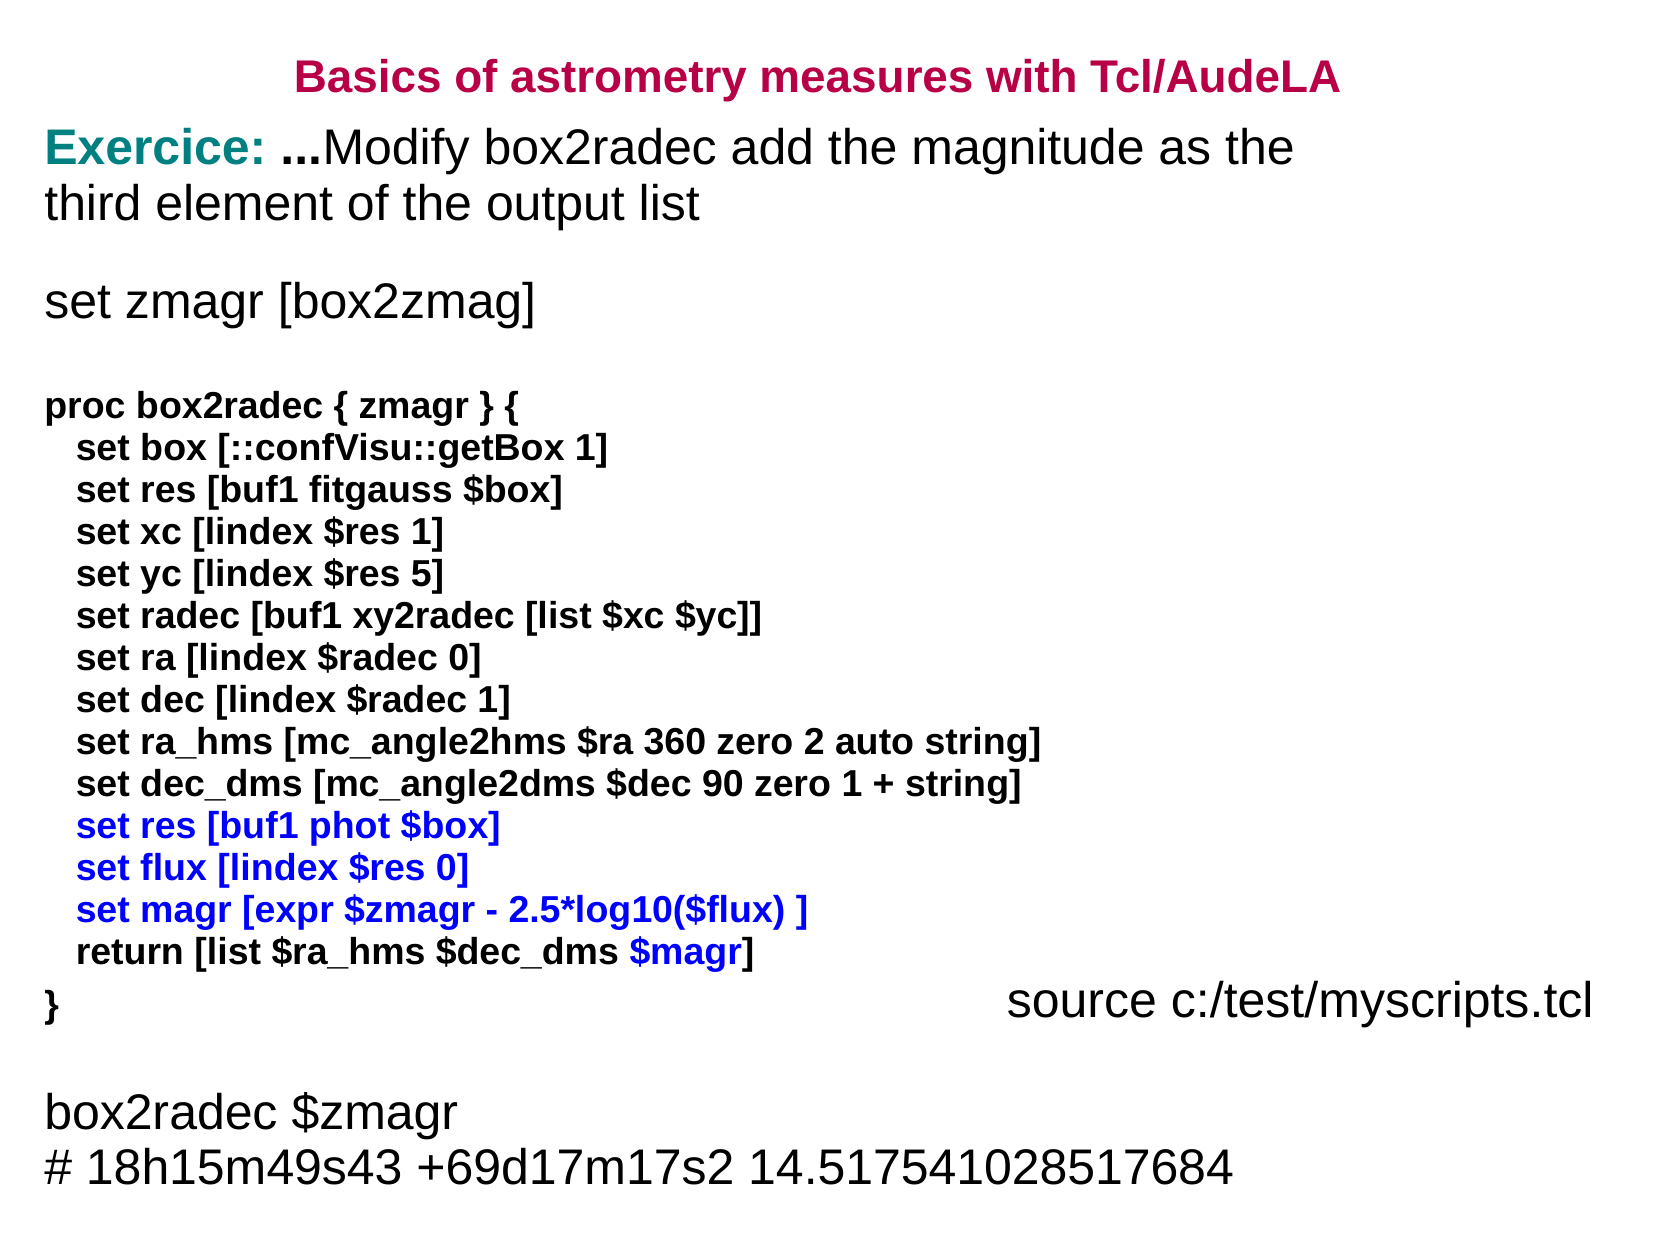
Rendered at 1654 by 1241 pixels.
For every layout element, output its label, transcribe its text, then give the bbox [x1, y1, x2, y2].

text_box Exercice: ...Modify box2radec add the magnitude as the third element of the output list set zmagr [box2zmag] proc box2radec { zmagr } { set box [::confVisu::getBox 1] set res [buf1 fitgauss $box] set xc [lindex $res 1] set yc [lindex $res 5] set radec [buf1 xy2radec [list $xc $yc]] set ra [lindex $radec 0] set dec [lindex $radec 1] set ra_hms [mc_angle2hms $ra 360 zero 2 auto string] set dec_dms [mc_angle2dms $dec 90 zero 1 + string] set res [buf1 phot $box] set flux [lindex $res 0] set magr [expr $zmagr - 2.5*log10($flux) ] return [list $ra_hms $dec_dms $magr] } source c:/test/myscripts.tcl box2radec $zmagr # 18h15m49s43 +69d17m17s2 14.517541028517684 [29, 112, 1613, 1222]
text_box Basics of astrometry measures with Tcl/AudeLA [279, 43, 1357, 111]
